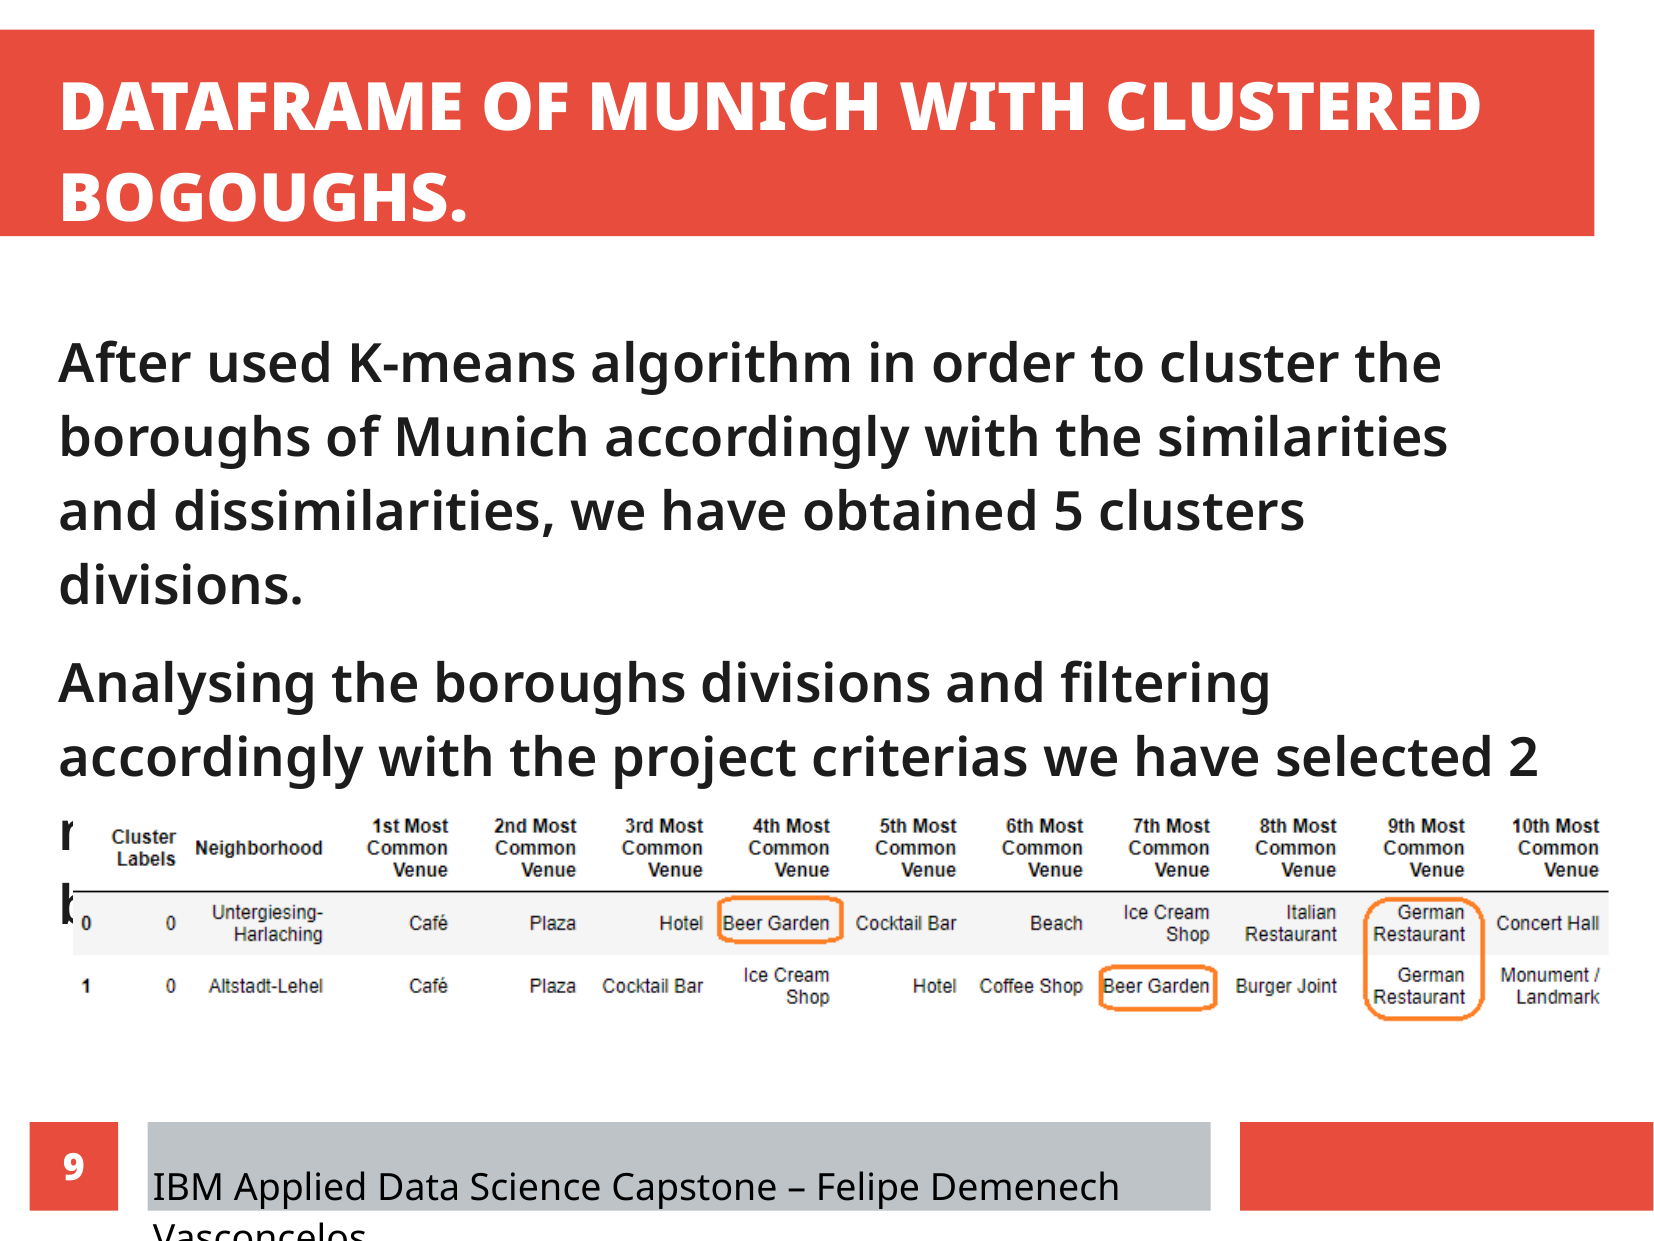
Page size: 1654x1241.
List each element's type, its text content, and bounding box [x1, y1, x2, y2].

picture [73, 800, 1612, 1026]
text_box IBM Applied Data Science Capstone – Felipe Demenech Vasconcelos. [138, 1152, 1235, 1241]
title DATAFRAME OF MUNICH WITH CLUSTERED BOGOUGHS. [59, 59, 1595, 207]
list After used K-means algorithm in order to cluster the boroughs of Munich accordingly with the similarities and dissimilarities, we have obtained 5 clusters divisions. Analysing the boroughs divisions and filtering accordingly with the project criterias we have selected 2 main central boroughs to concentrate our search for the best Airbnb accomodation. [59, 324, 1565, 1093]
